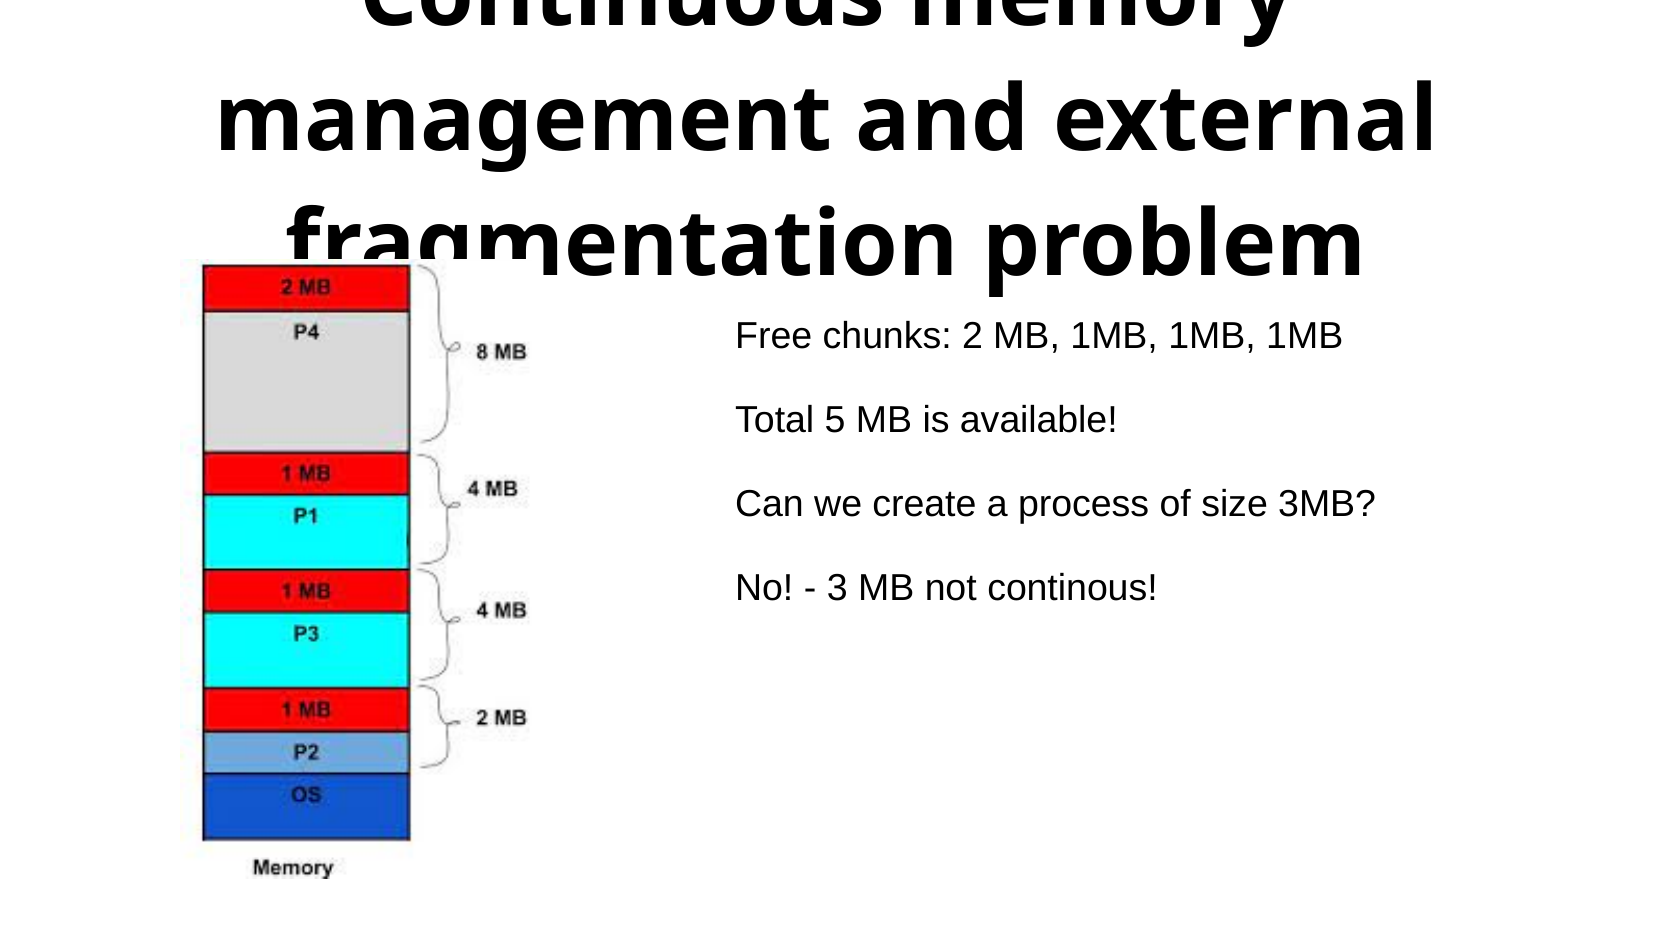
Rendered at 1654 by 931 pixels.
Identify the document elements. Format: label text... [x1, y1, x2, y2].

picture [180, 259, 532, 879]
text_box Free chunks: 2 MB, 1MB, 1MB, 1MB Total 5 MB is available! Can we create a process of size 3MB? No! - 3 MB not continous! [720, 307, 1489, 658]
title Continuous memory management and external fragmentation problem [82, 22, 1571, 207]
